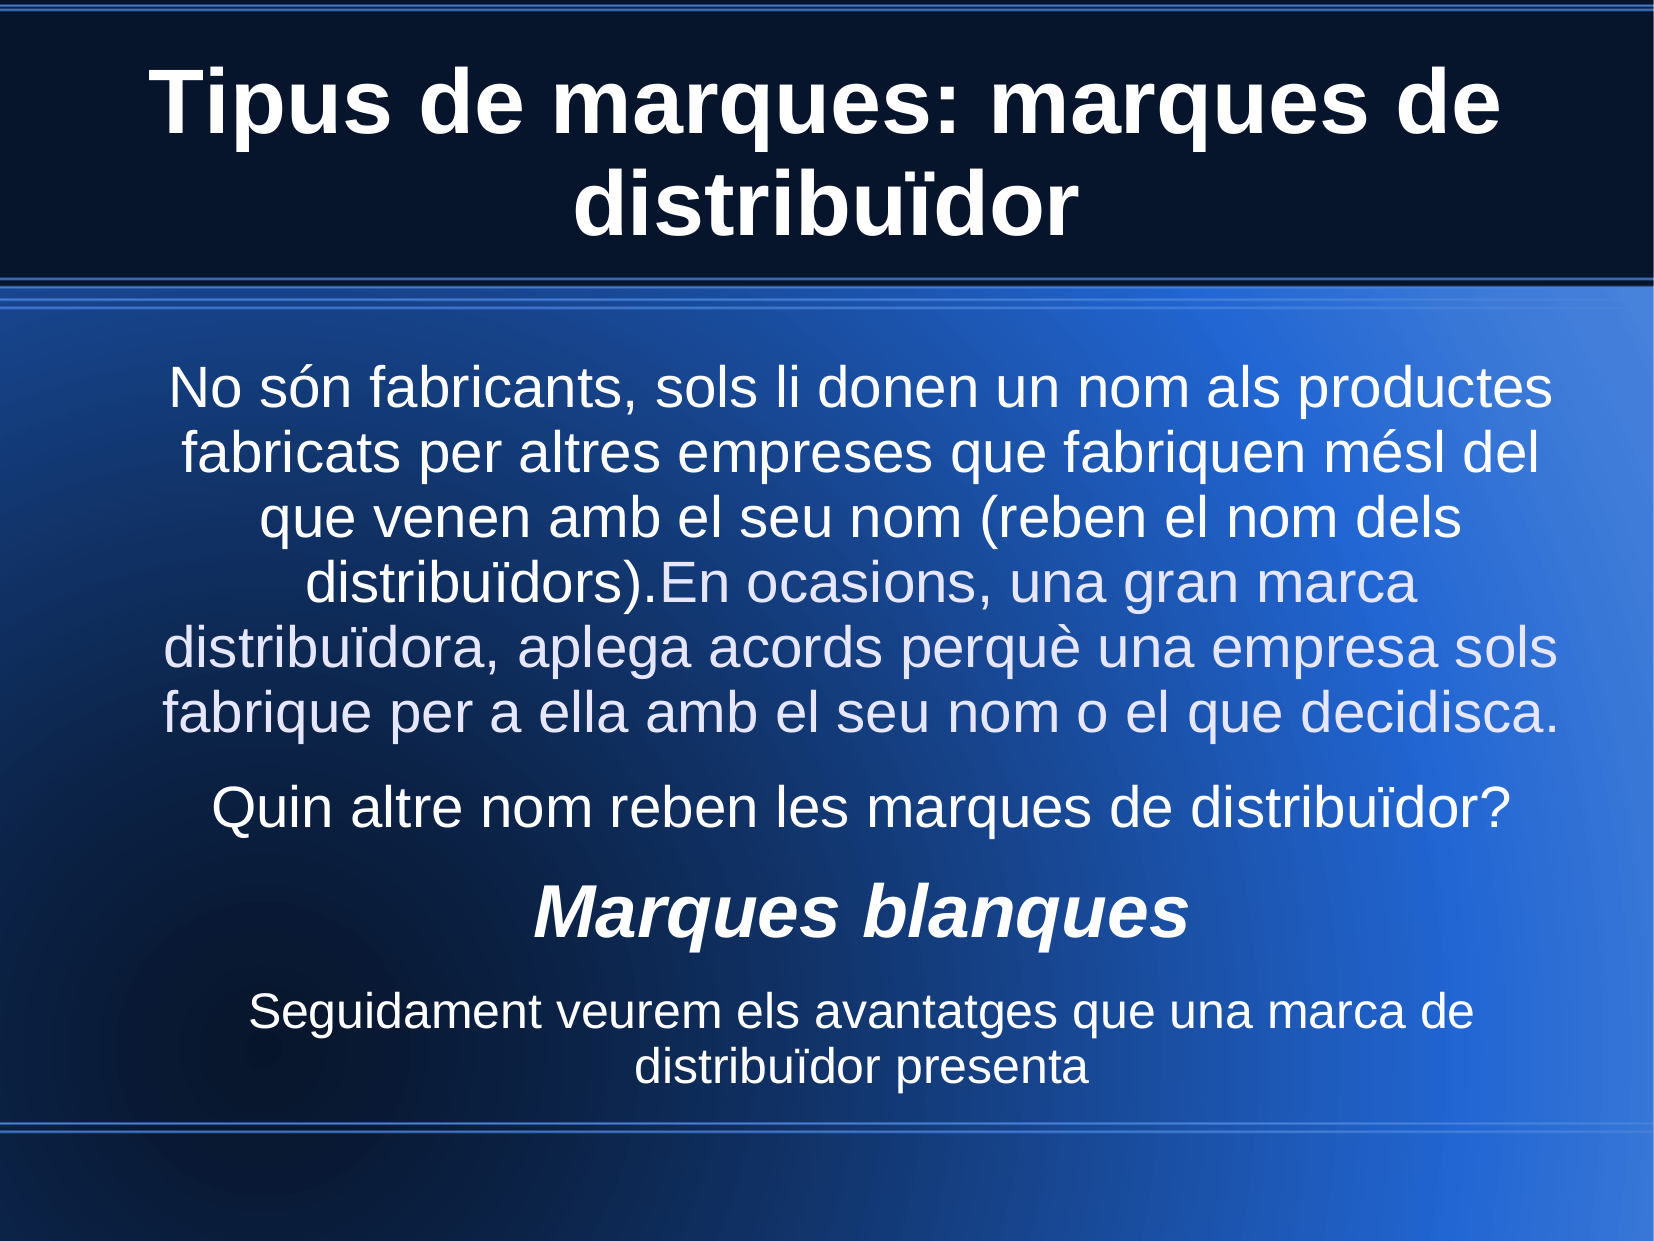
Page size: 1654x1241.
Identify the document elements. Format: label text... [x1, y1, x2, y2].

title Tipus de marques: marques de distribuïdor [82, 49, 1571, 257]
list No són fabricants, sols li donen un nom als productes fabricats per altres empreses que fabriquen mésl del que venen amb el seu nom (reben el nom dels distribuïdors).En ocasions, una gran marca distribuïdora, aplega acords perquè una empresa sols fabrique per a ella amb el seu nom o el que decidisca. Quin altre nom reben les marques de distribuïdor? Marques blanques Seguidament veurem els avantatges que una marca de distribuïdor presenta [82, 355, 1571, 1093]
picture [0, 0, 1654, 1241]
